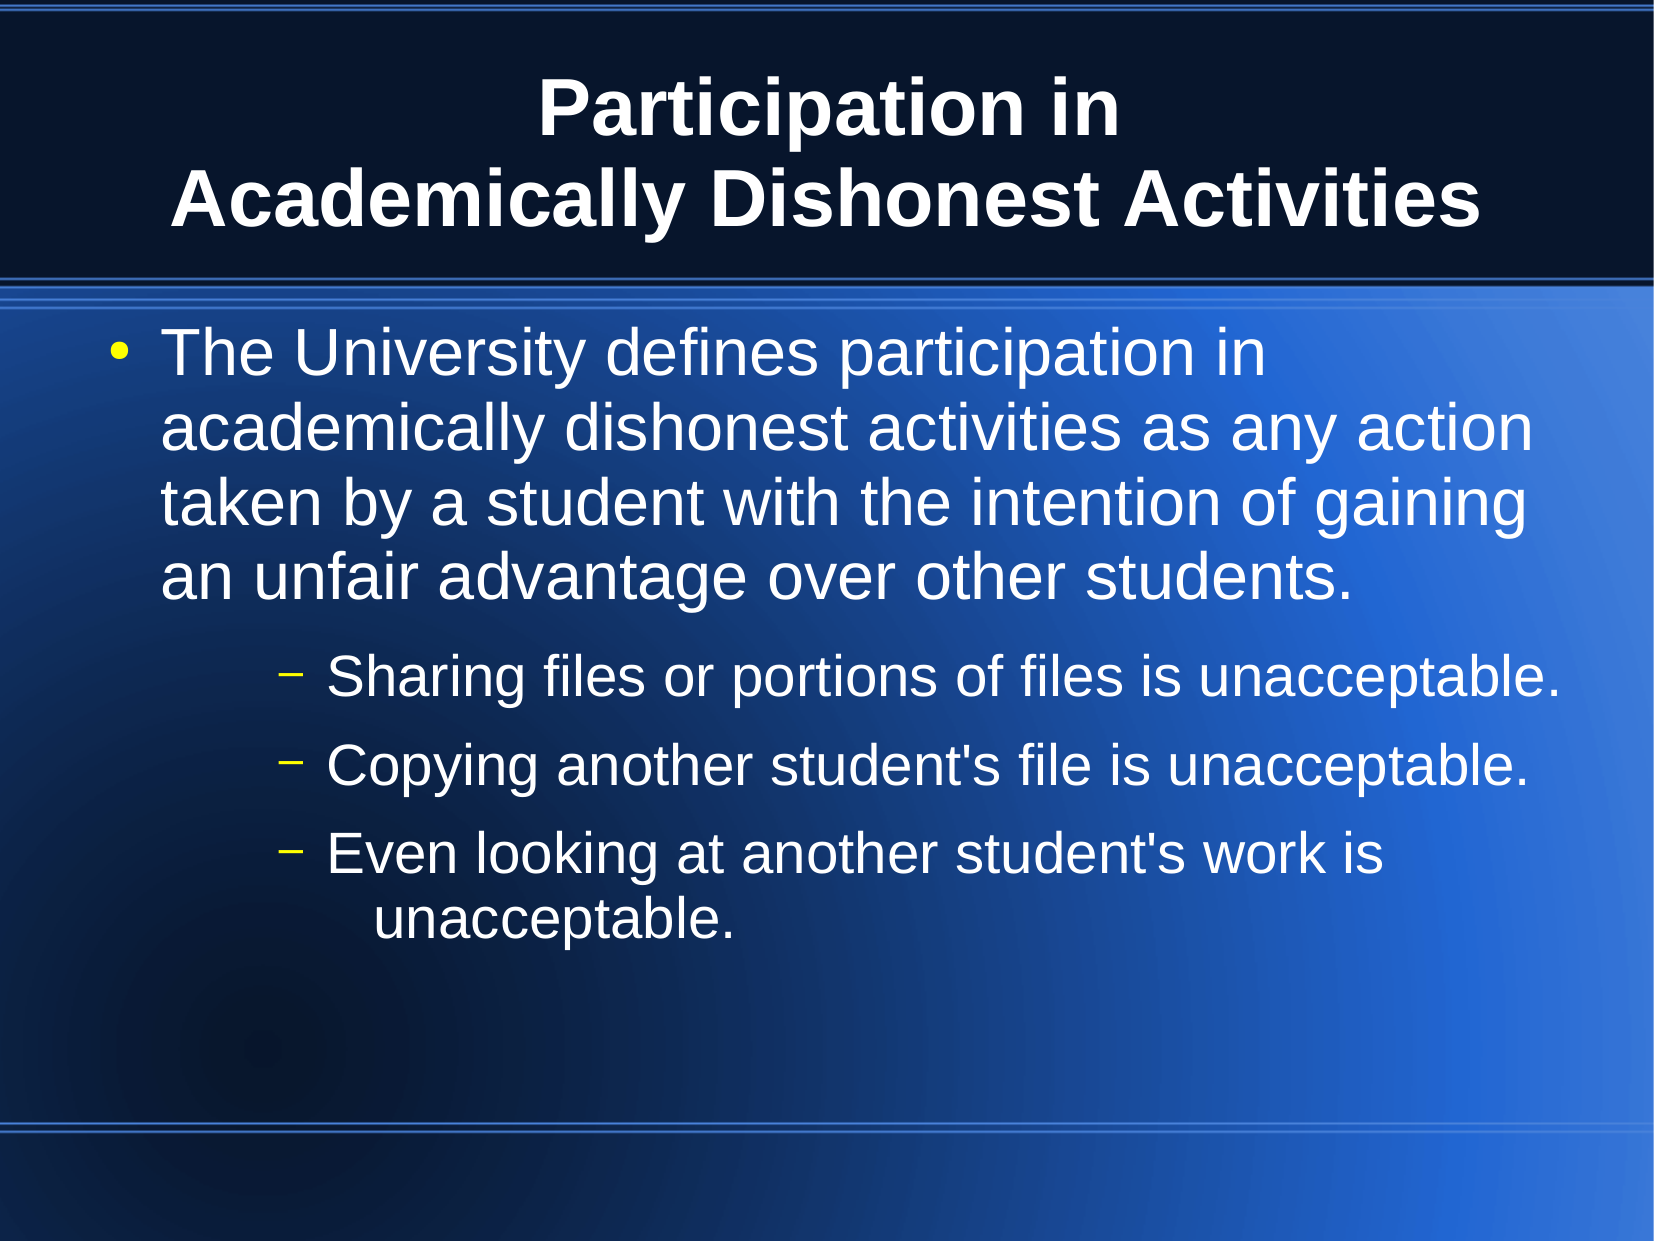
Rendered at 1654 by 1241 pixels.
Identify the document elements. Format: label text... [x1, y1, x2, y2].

title Participation in Academically Dishonest Activities [82, 49, 1571, 257]
picture [0, 0, 1654, 1241]
list The University defines participation in academically dishonest activities as any action taken by a student with the intention of gaining an unfair advantage over other students. Sharing files or portions of files is unacceptable. Copying another student's file is unacceptable. Even looking at another student's work is unacceptable. [90, 315, 1576, 1020]
